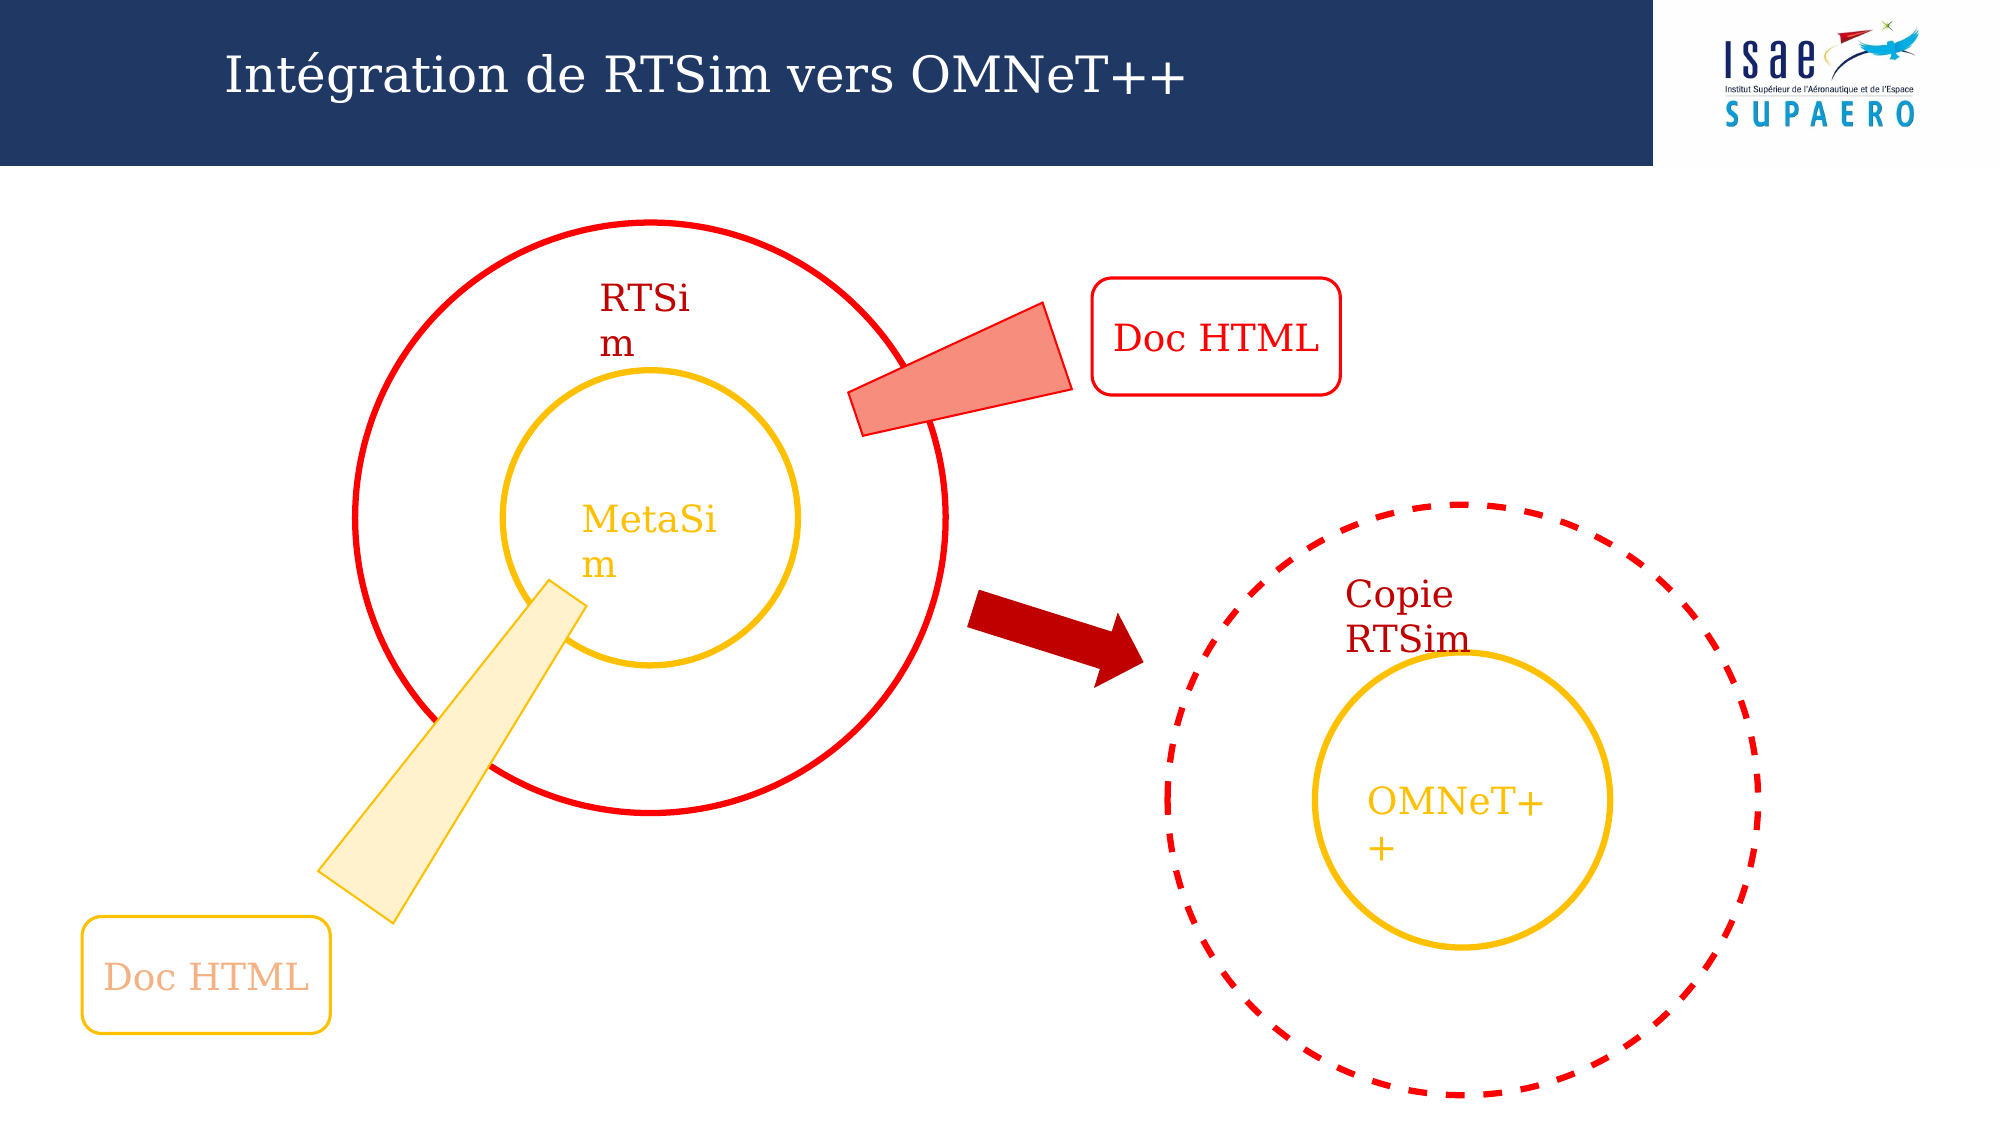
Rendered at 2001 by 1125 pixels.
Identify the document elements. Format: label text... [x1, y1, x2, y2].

text_box [0, 0, 1653, 165]
picture [1653, 0, 2000, 169]
text_box [968, 590, 1143, 686]
text_box Doc HTML [1092, 278, 1341, 396]
text_box Copie RTSim [1329, 562, 1596, 624]
text_box Doc HTML [82, 916, 331, 1034]
text_box RTSim [584, 266, 720, 327]
text_box MetaSim [566, 487, 738, 549]
text_box [848, 302, 1072, 436]
text_box OMNeT++ [1351, 769, 1574, 831]
text_box [318, 579, 587, 924]
text_box Intégration de RTSim vers OMNeT++ [59, 35, 1611, 111]
